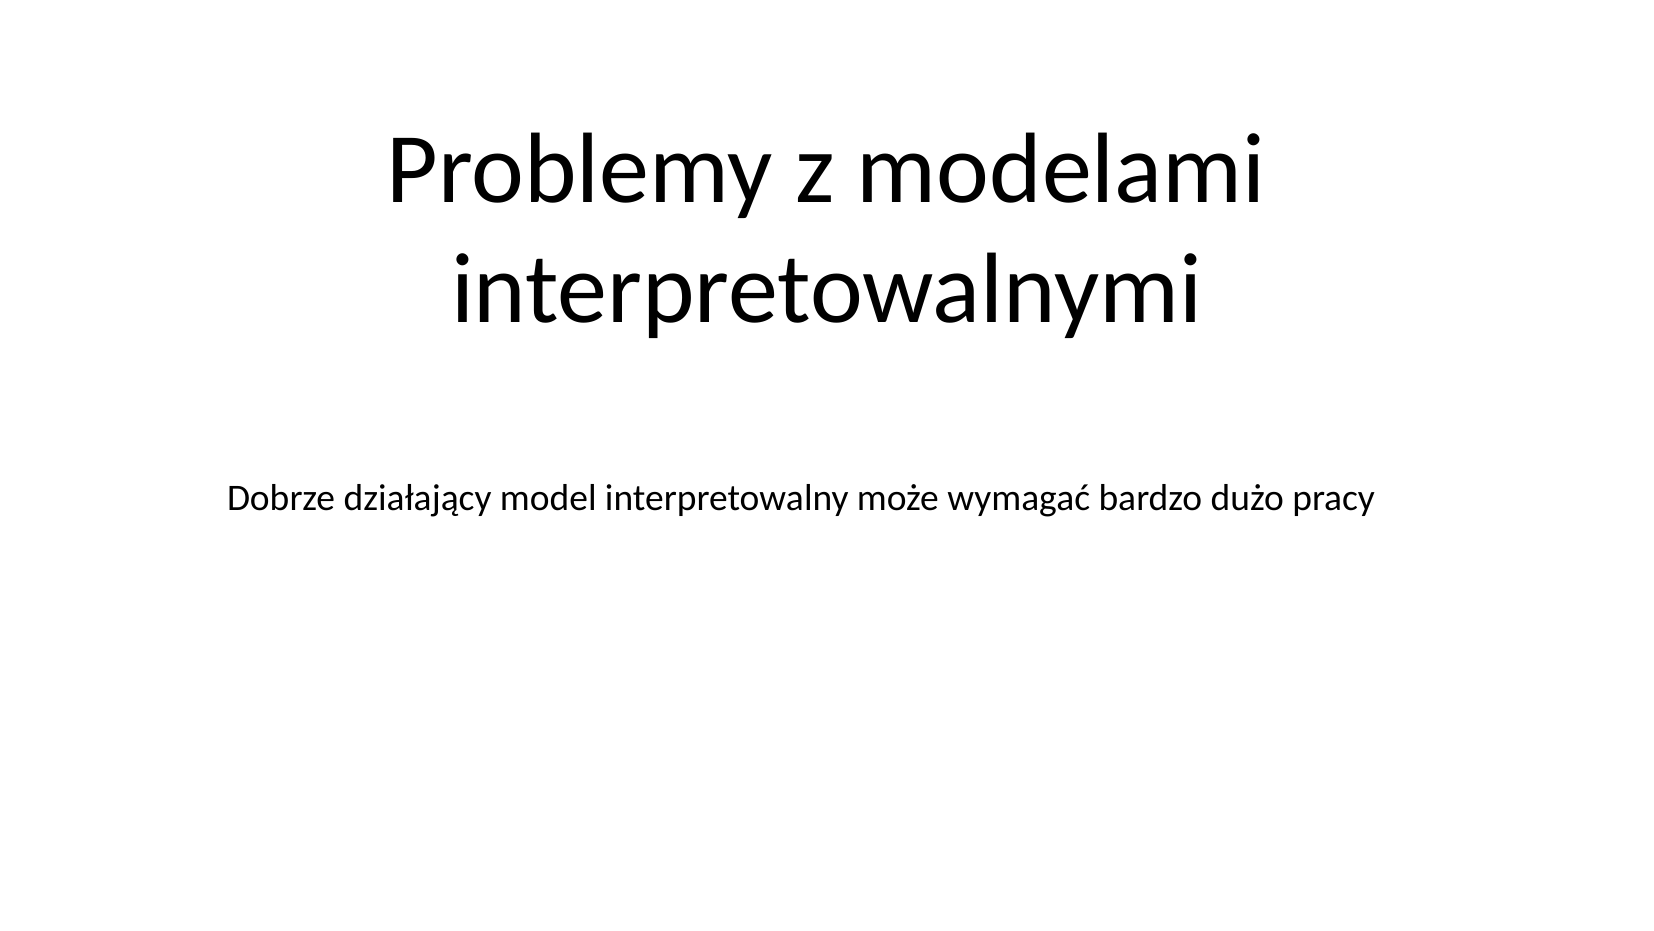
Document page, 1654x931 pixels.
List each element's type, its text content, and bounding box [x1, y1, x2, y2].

text_box Dobrze działający model interpretowalny może wymagać bardzo dużo pracy [205, 465, 1398, 526]
text_box Problemy z modelami interpretowalnymi [311, 95, 1343, 353]
